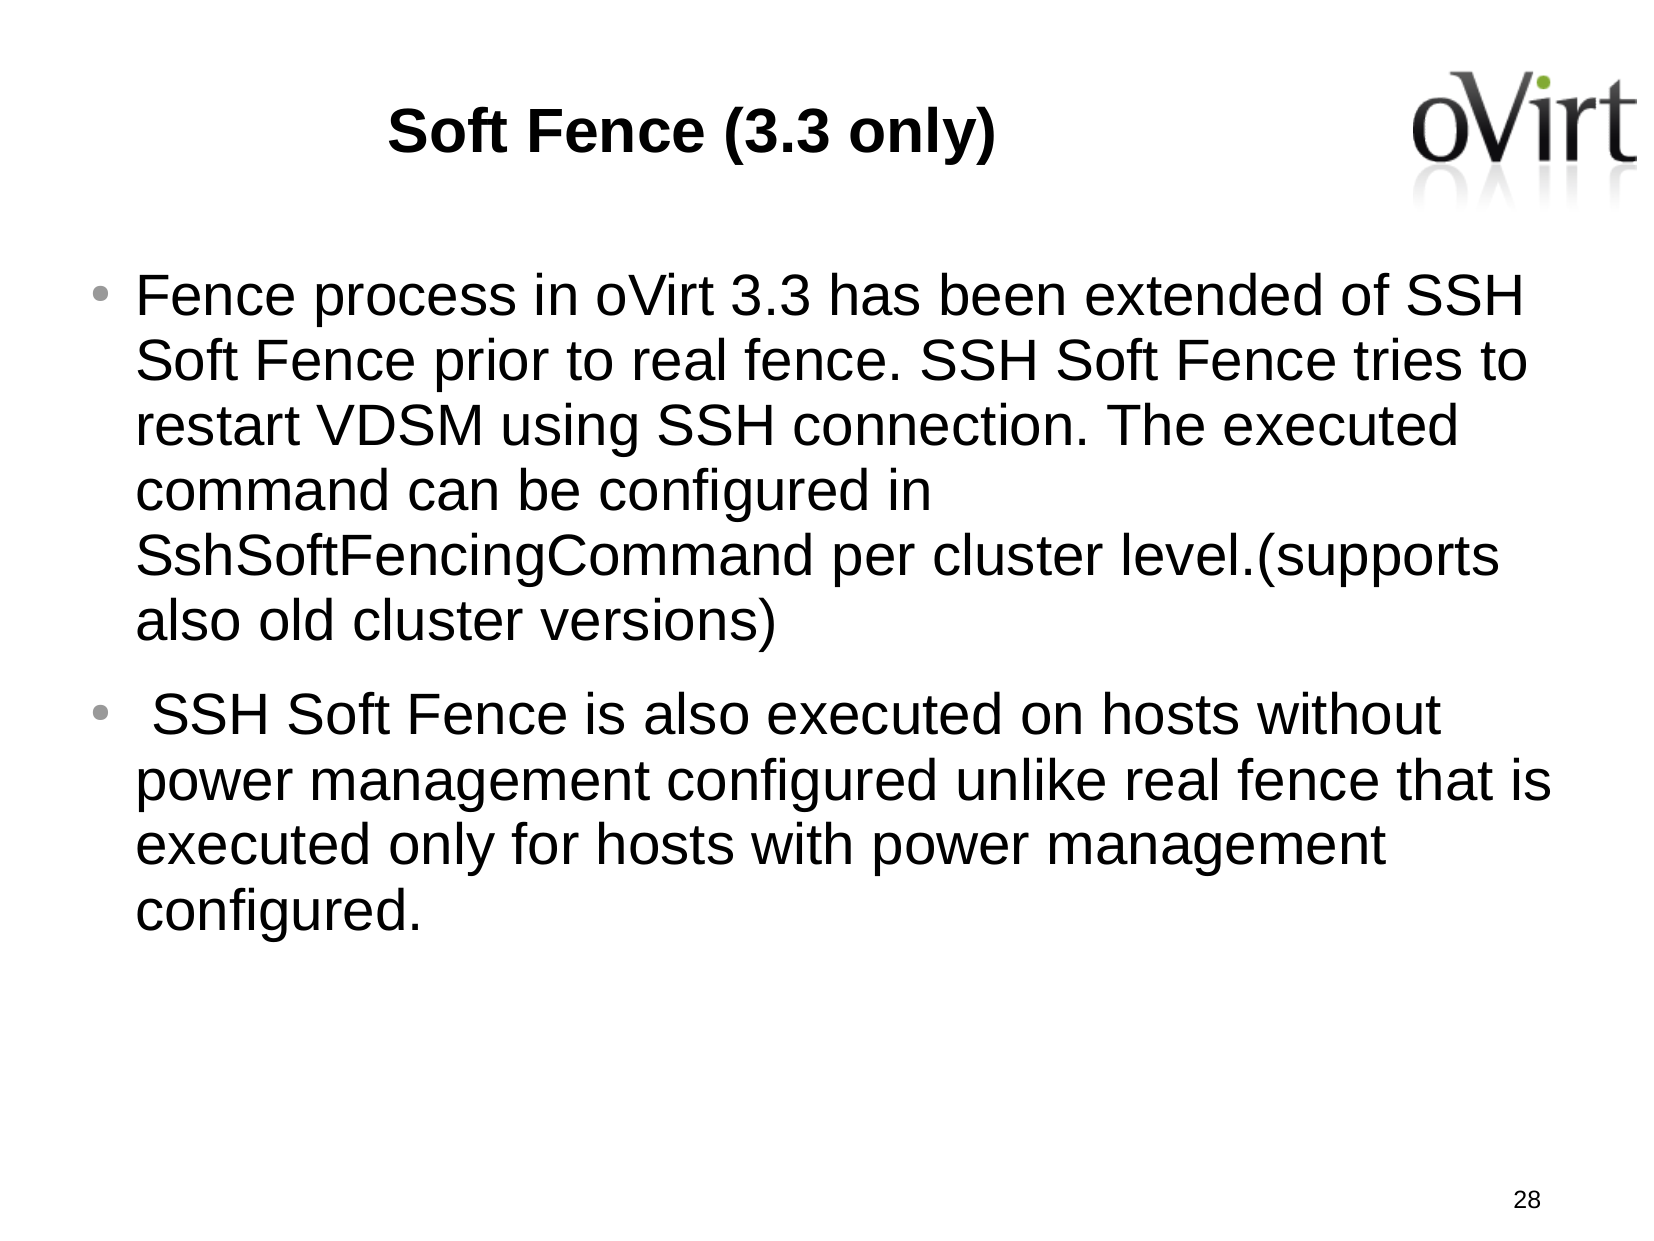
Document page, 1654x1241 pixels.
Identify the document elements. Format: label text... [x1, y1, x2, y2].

title Soft Fence (3.3 only) [82, 37, 1303, 226]
list Fence process in oVirt 3.3 has been extended of SSH Soft Fence prior to real fence. SSH Soft Fence tries to restart VDSM using SSH connection. The executed command can be configured in SshSoftFencingCommand per cluster level.(supports also old cluster versions) SSH Soft Fence is also executed on hosts without power management configured unlike real fence that is executed only for hosts with power management configured. [75, 262, 1564, 968]
picture [1413, 63, 1637, 212]
